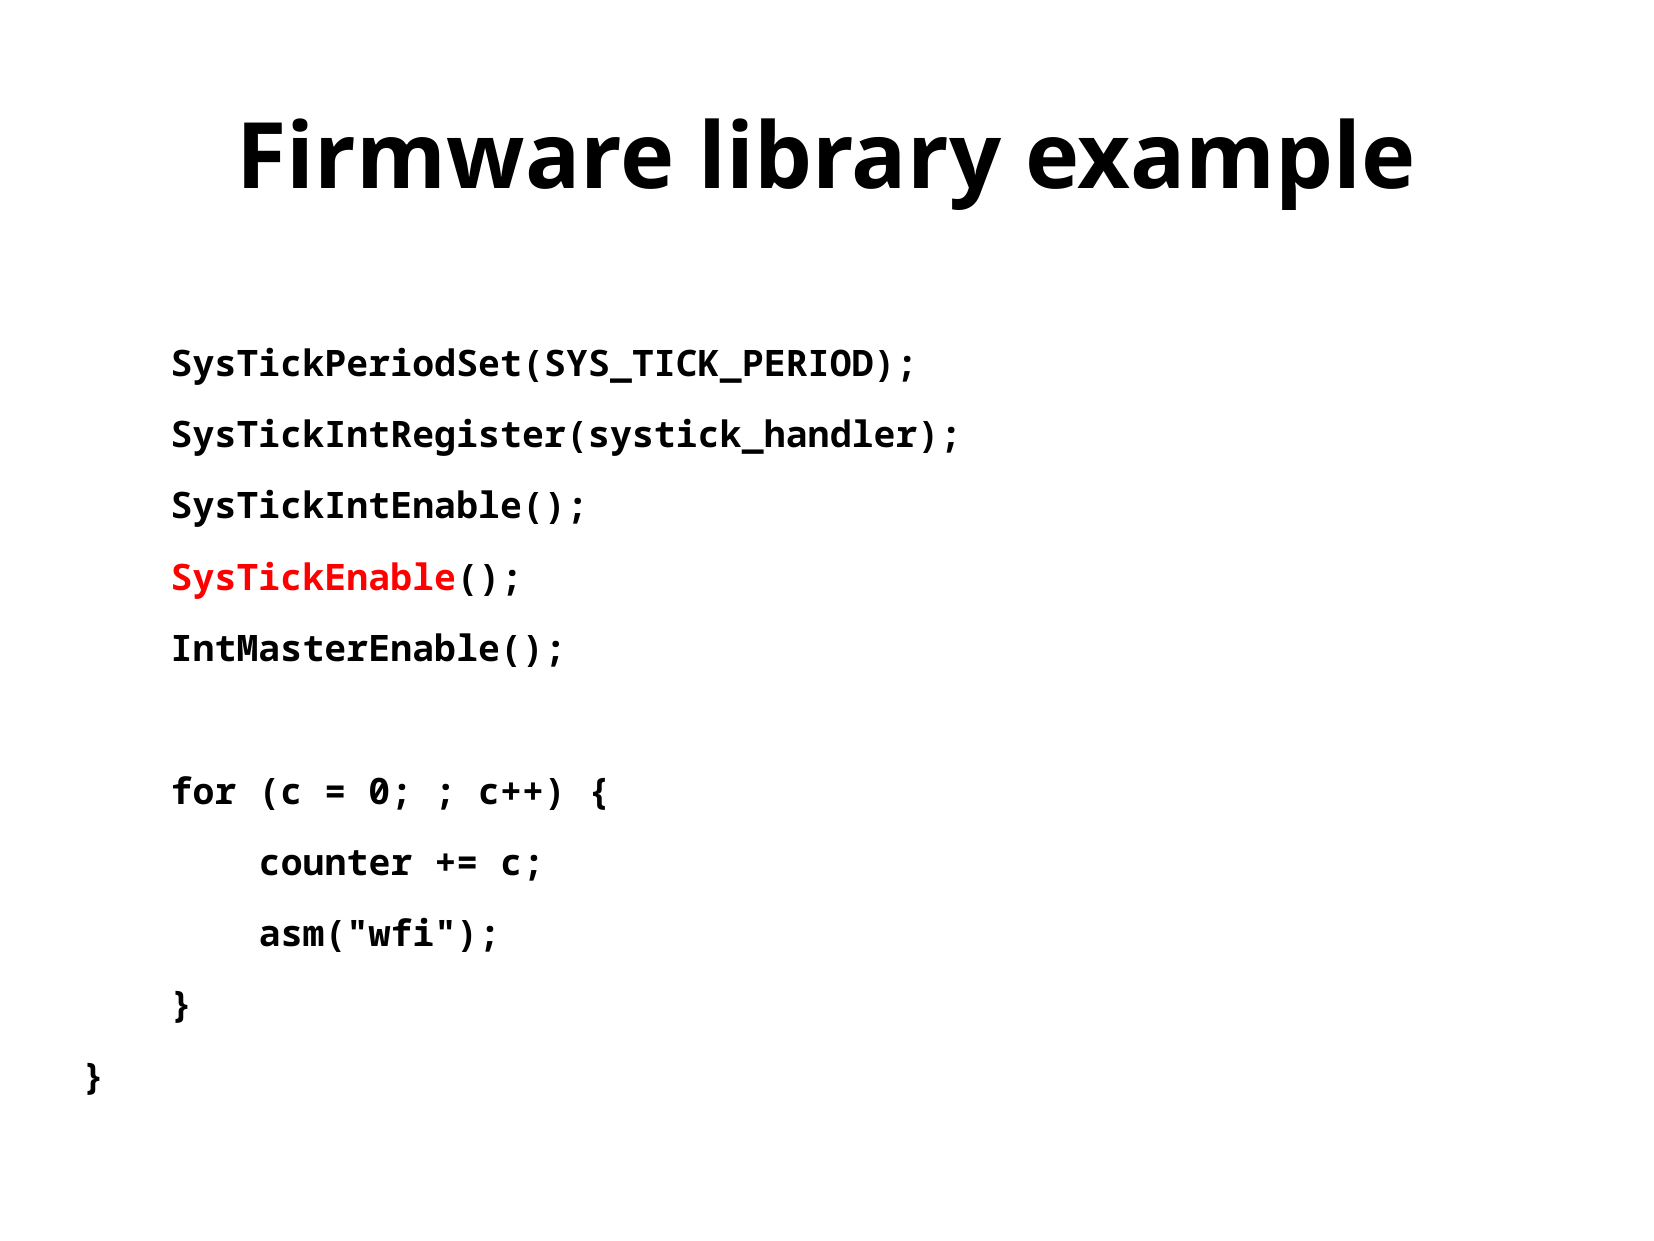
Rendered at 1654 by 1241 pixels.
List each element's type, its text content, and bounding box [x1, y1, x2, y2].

list SysTickPeriodSet(SYS_TICK_PERIOD); SysTickIntRegister(systick_handler); SysTickIntEnable(); SysTickEnable(); IntMasterEnable(); for (c = 0; ; c++) { counter += c; asm("wfi"); } } [82, 337, 1571, 1109]
title Firmware library example [82, 49, 1571, 257]
